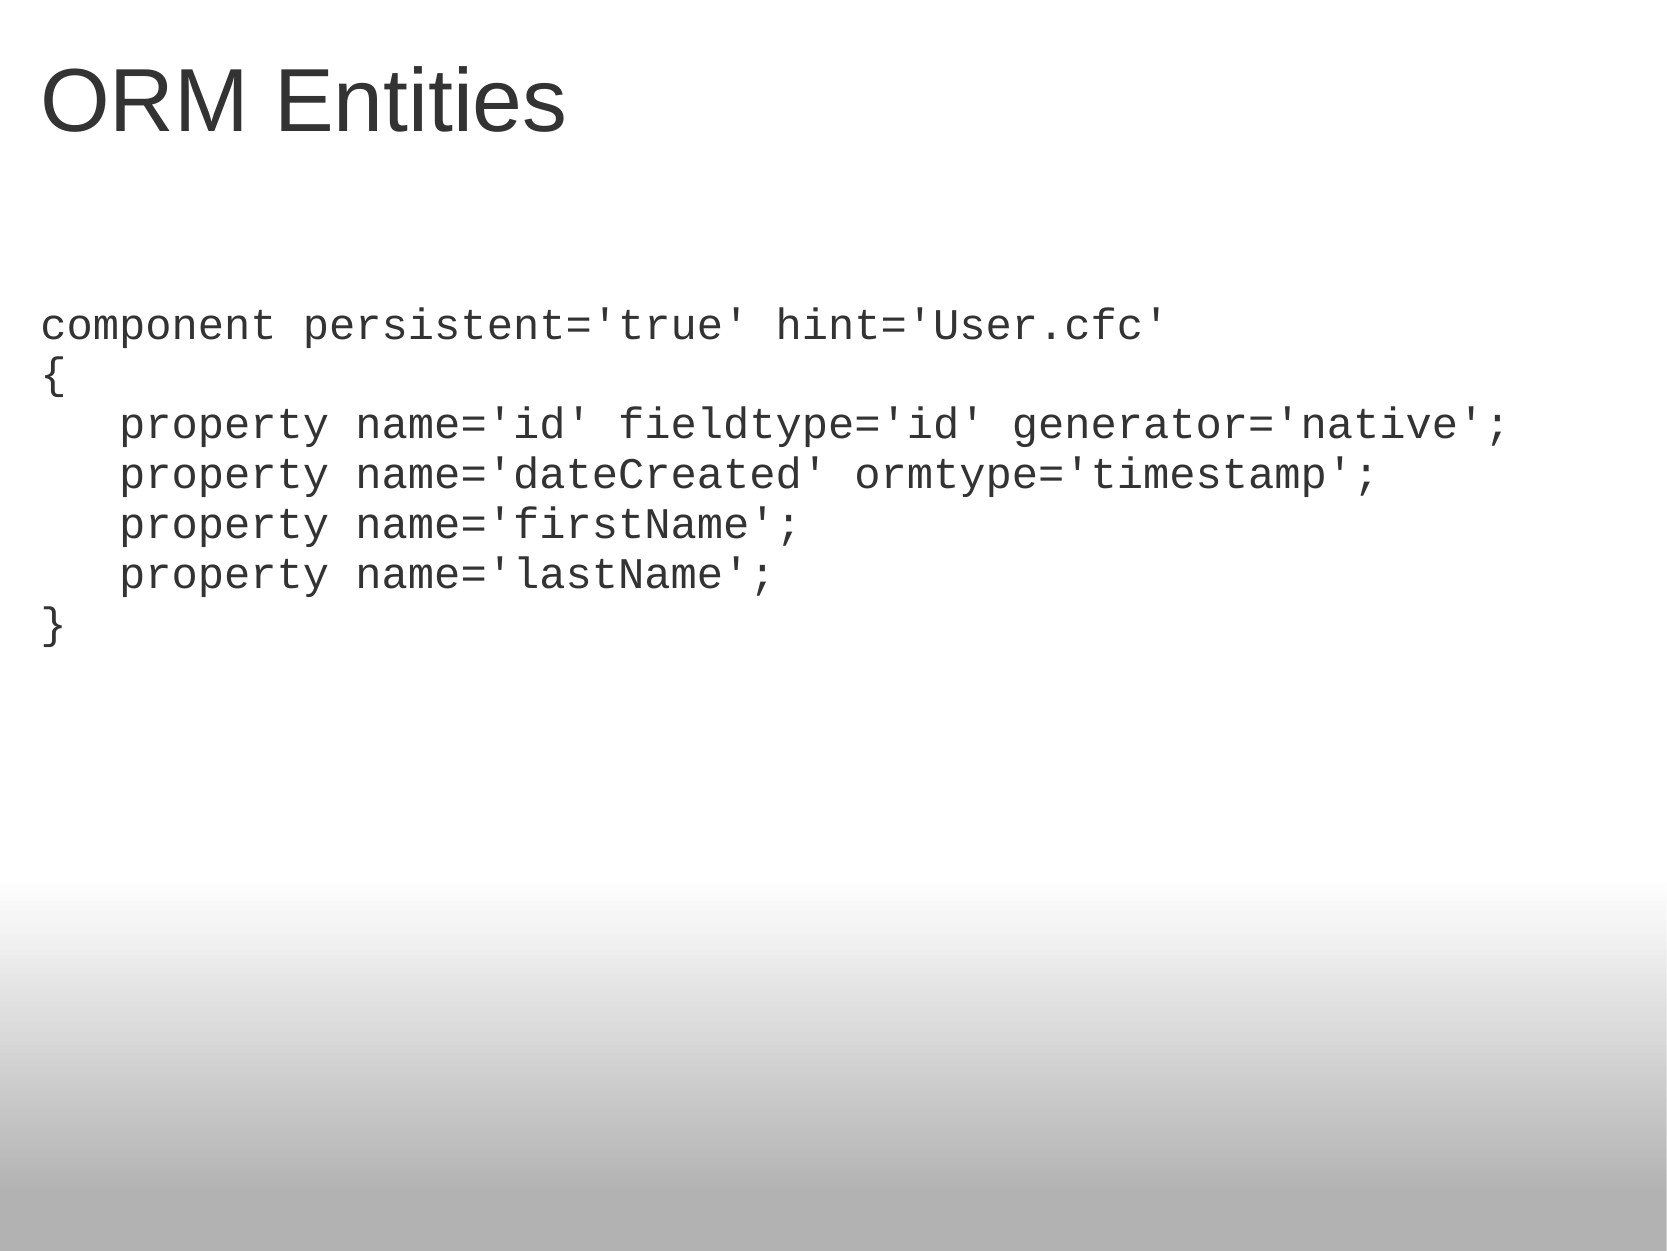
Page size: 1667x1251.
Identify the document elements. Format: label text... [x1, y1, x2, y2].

picture [0, 0, 1667, 1251]
title ORM Entities [40, 50, 1627, 201]
list component persistent='true' hint='User.cfc' { property name='id' fieldtype='id' generator='native'; property name='dateCreated' ormtype='timestamp'; property name='firstName'; property name='lastName'; } [40, 299, 1644, 1202]
